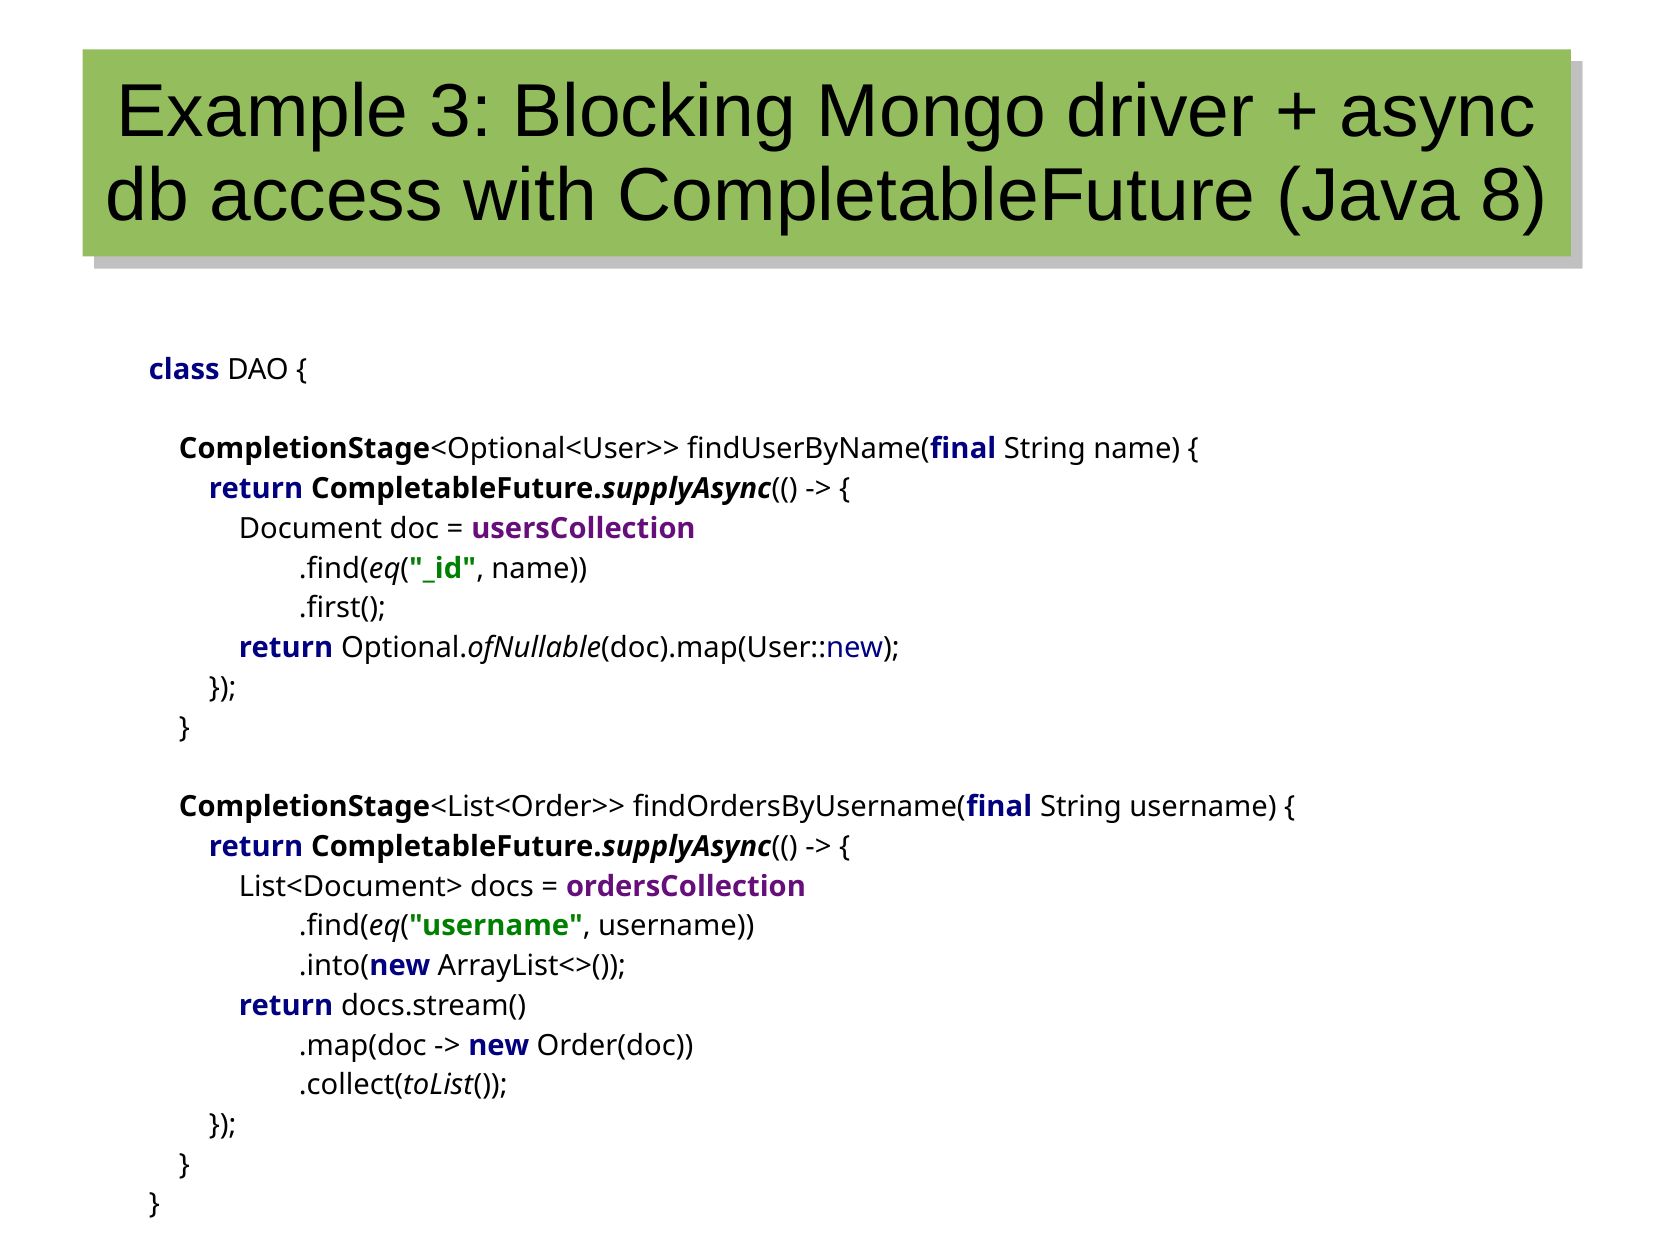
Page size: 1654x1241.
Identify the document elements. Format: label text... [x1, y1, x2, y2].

text_box class DAO { CompletionStage<Optional<User>> findUserByName(final String name) { return CompletableFuture.supplyAsync(() -> { Document doc = usersCollection .find(eq("_id", name)) .first(); return Optional.ofNullable(doc).map(User::new); }); } CompletionStage<List<Order>> findOrdersByUsername(final String username) { return CompletableFuture.supplyAsync(() -> { List<Document> docs = ordersCollection .find(eq("username", username)) .into(new ArrayList<>()); return docs.stream() .map(doc -> new Order(doc)) .collect(toList()); }); } } [134, 340, 1542, 1206]
list [91, 303, 1580, 1024]
title Example 3: Blocking Mongo driver + async db access with CompletableFuture (Java 8) [82, 49, 1571, 257]
